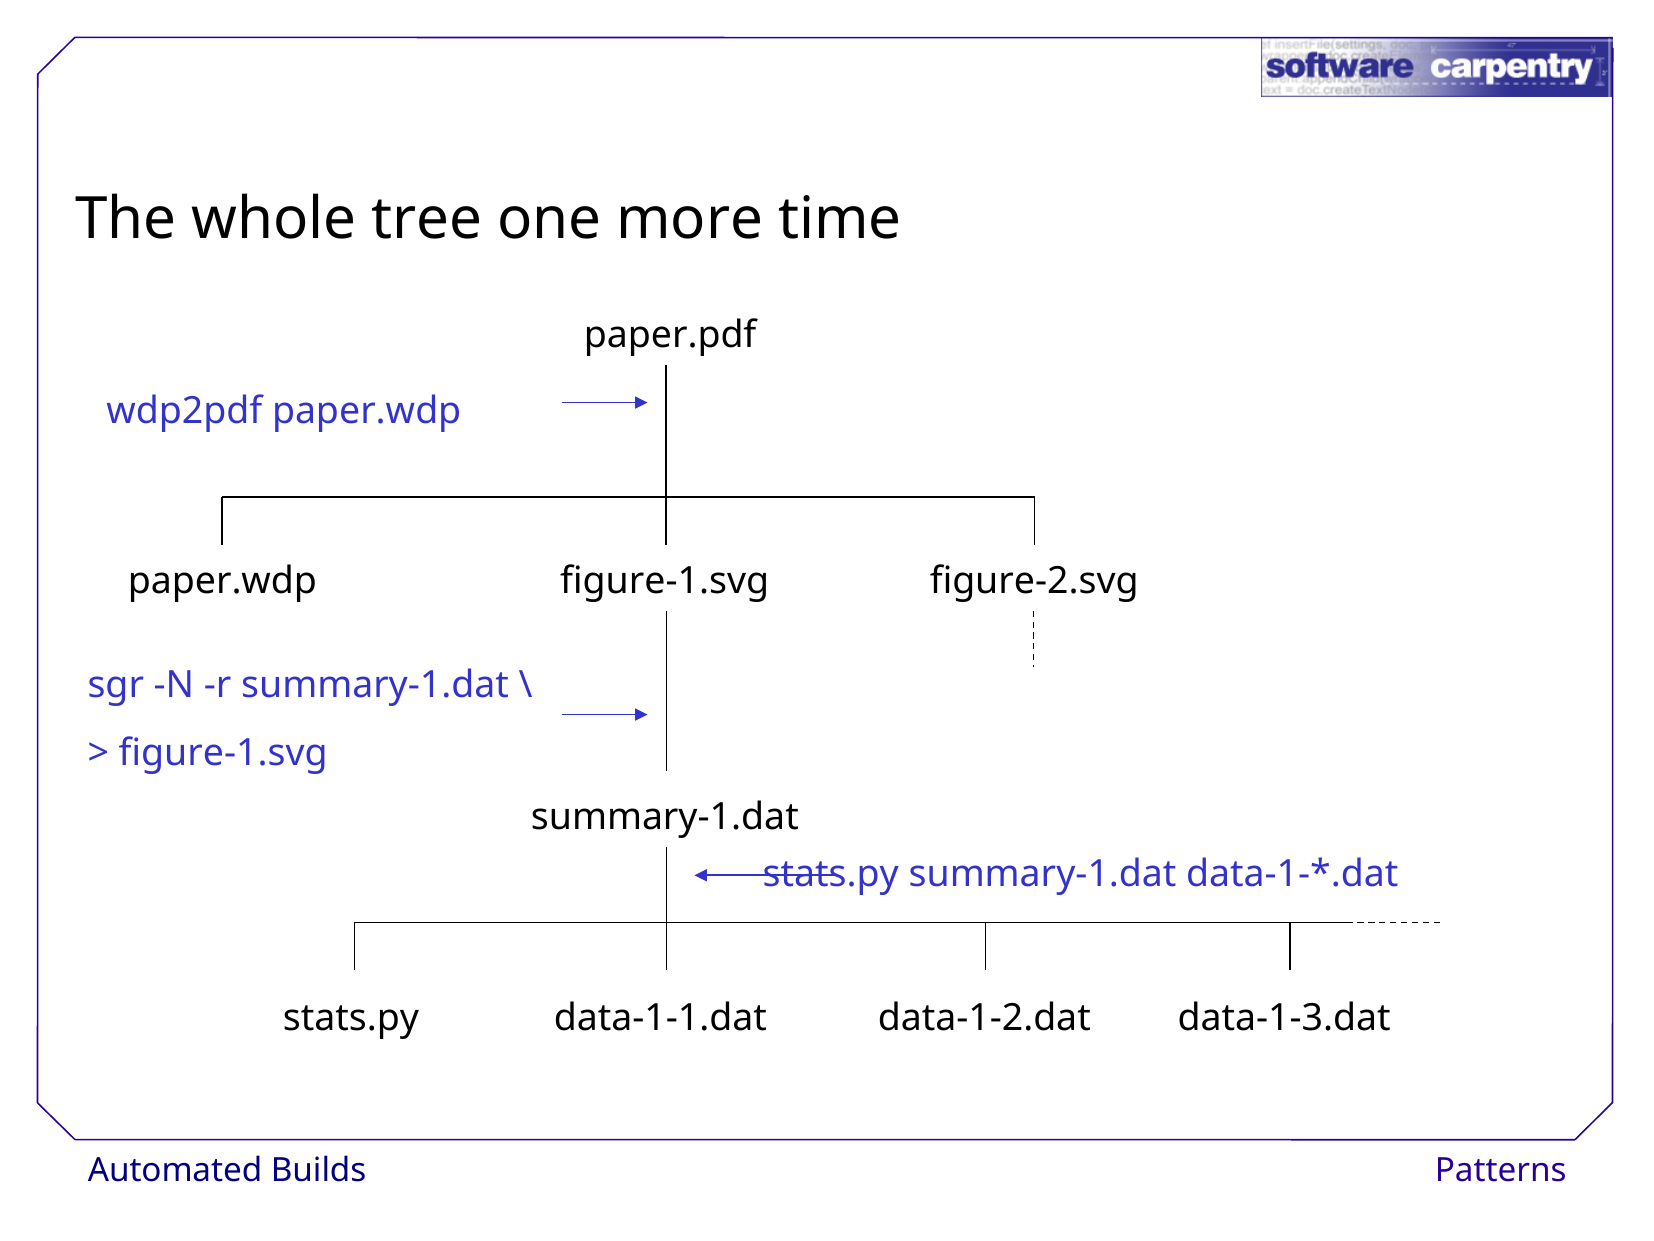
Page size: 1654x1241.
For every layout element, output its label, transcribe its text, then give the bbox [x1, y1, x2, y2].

picture [1261, 39, 1613, 97]
text_box paper.pdf [494, 279, 847, 363]
text_box data-1-1.dat [510, 962, 788, 1046]
text_box paper.pdf [589, 329, 601, 345]
text_box paper.pdf [633, 329, 645, 345]
text_box figure-2.svg [839, 525, 1229, 609]
text_box The whole tree one more time [60, 138, 1067, 259]
text_box stats.py summary-1.dat data-1-*.dat [747, 818, 1564, 902]
text_box data-1-3.dat [1181, 962, 1481, 1046]
text_box figure-1.svg [470, 525, 839, 609]
text_box wdp2pdf paper.wdp [91, 355, 637, 439]
text_box stats.py [193, 962, 510, 1046]
text_box paper.wdp [38, 525, 408, 609]
text_box data-1-2.dat [788, 962, 1181, 1046]
text_box sgr -N -r summary-1.dat \ > figure-1.svg [72, 630, 698, 781]
text_box summary-1.dat [441, 761, 889, 845]
